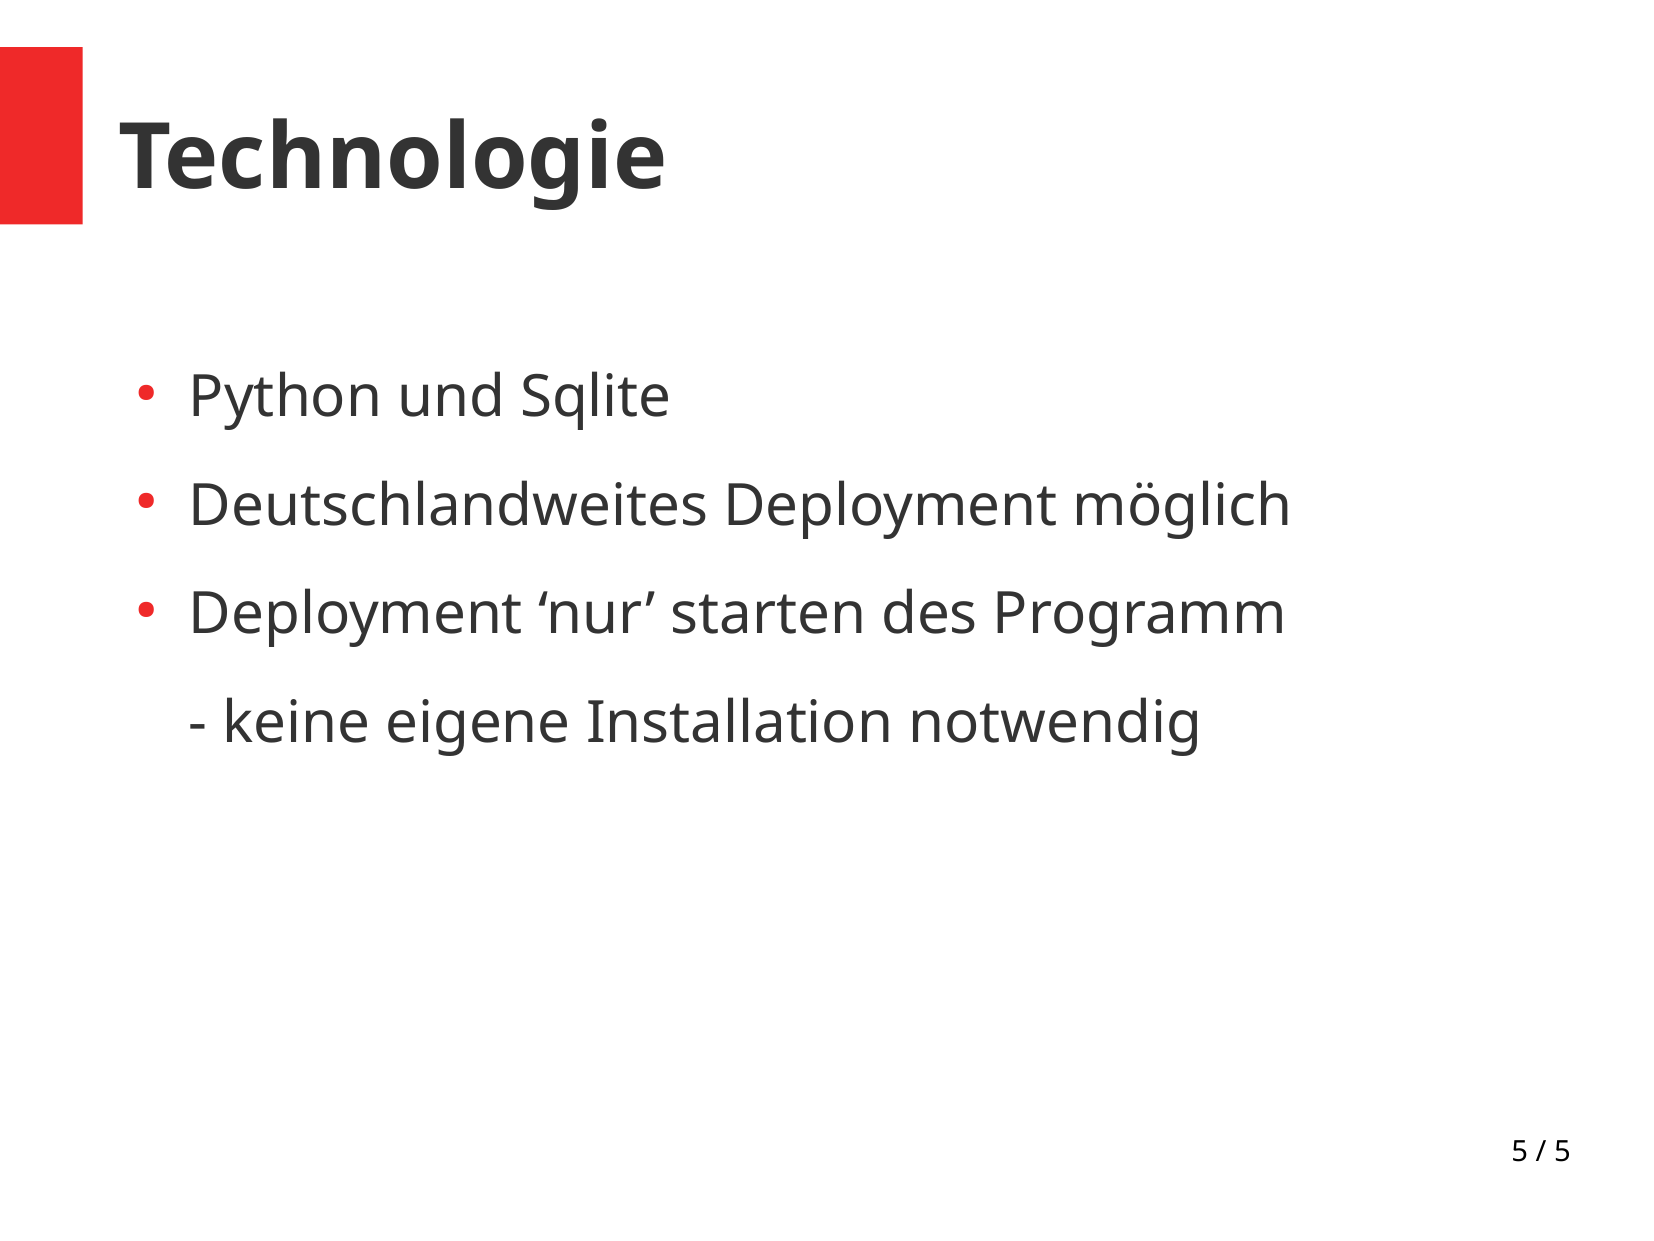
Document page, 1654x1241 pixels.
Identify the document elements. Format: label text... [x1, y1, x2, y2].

list Python und Sqlite Deutschlandweites Deployment möglich Deployment ‘nur’ starten des Programm - keine eigene Installation notwendig [118, 354, 1536, 1074]
title Technologie [118, 49, 1571, 257]
